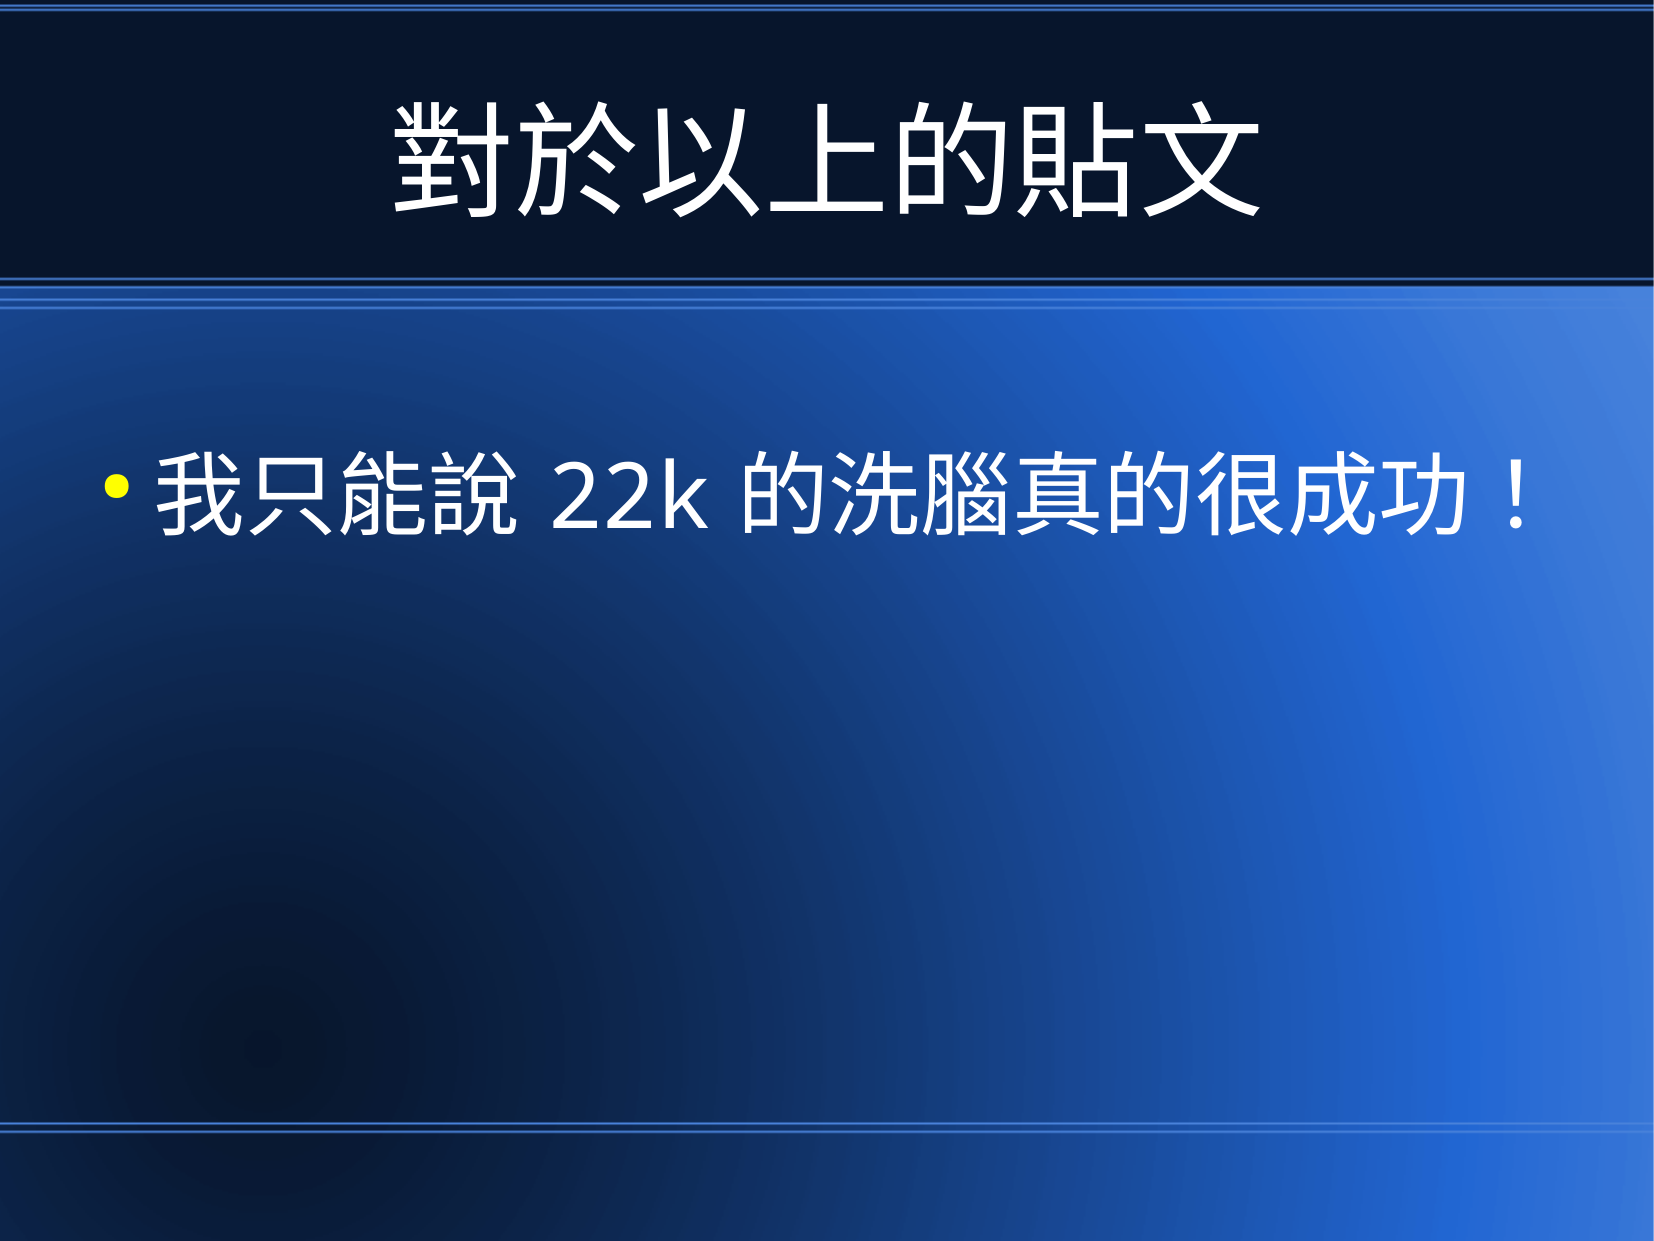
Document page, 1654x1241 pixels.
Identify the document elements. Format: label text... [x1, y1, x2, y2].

picture [0, 0, 1654, 1241]
list 我只能說22k的洗腦真的很成功！ [82, 355, 1571, 1241]
title 對於以上的貼文 [82, 49, 1571, 257]
